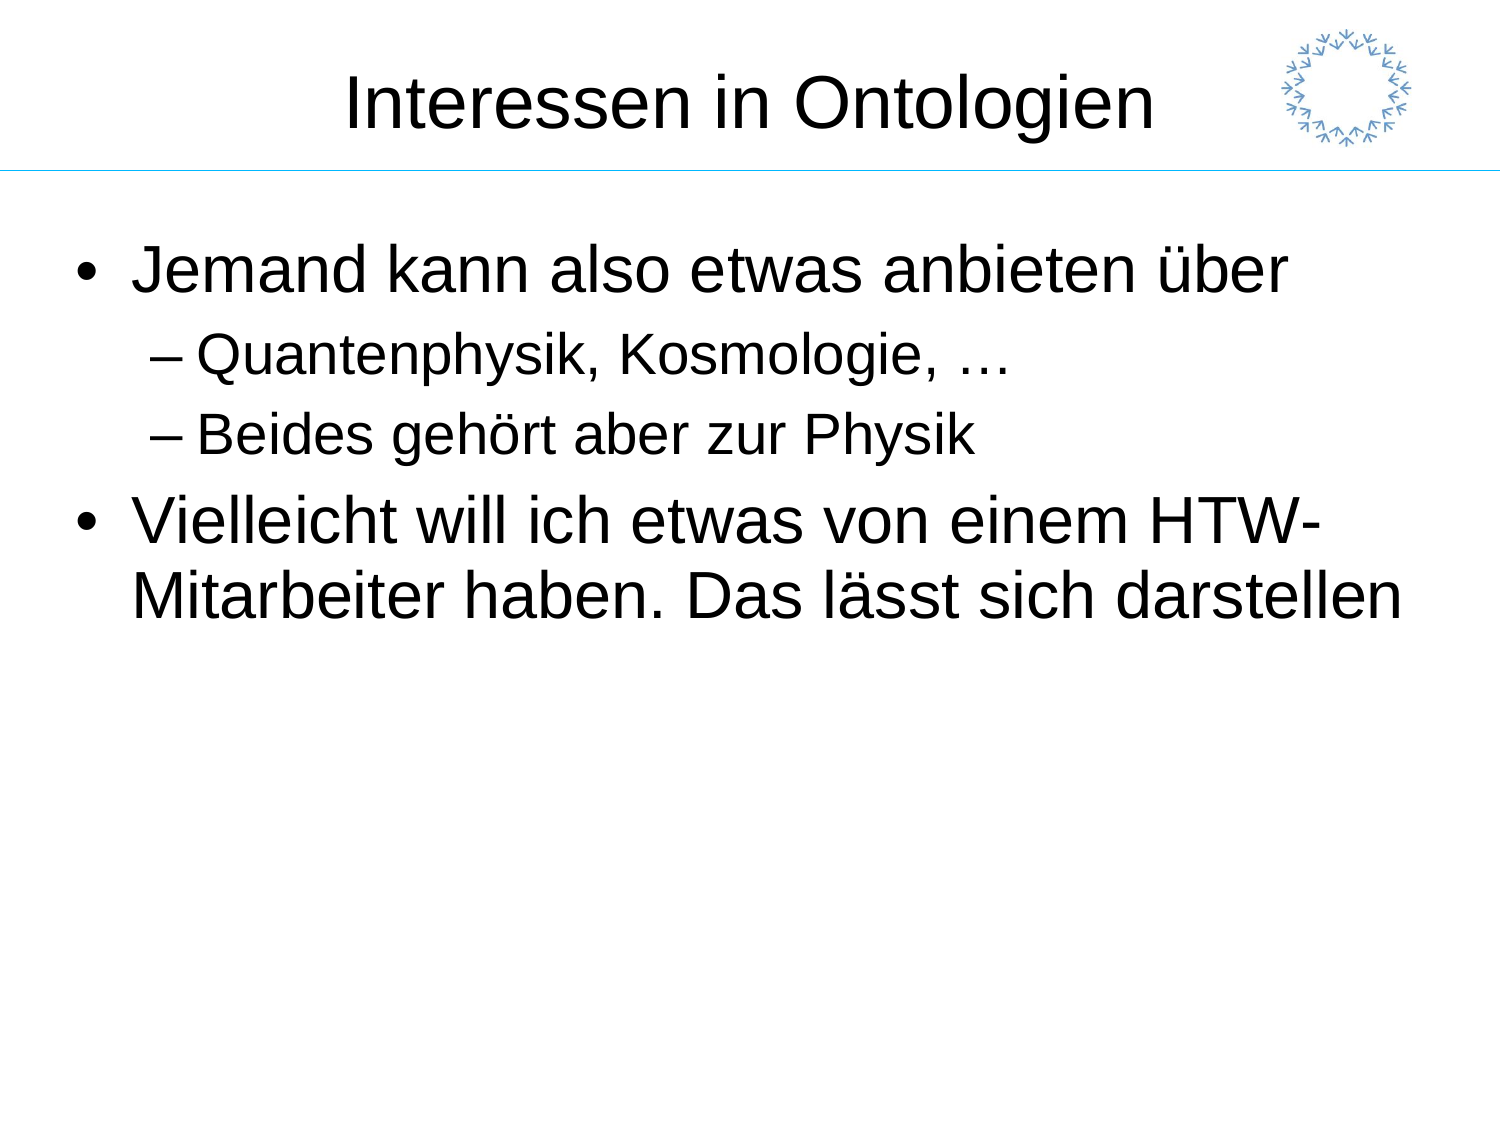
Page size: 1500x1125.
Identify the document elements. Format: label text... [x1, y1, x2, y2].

picture [1281, 29, 1412, 57]
title Interessen in Ontologien [75, 57, 1426, 148]
list Jemand kann also etwas anbieten über Quantenphysik, Kosmologie, … Beides gehört aber zur Physik Vielleicht will ich etwas von einem HTW-Mitarbeiter haben. Das lässt sich darstellen [75, 232, 1426, 986]
